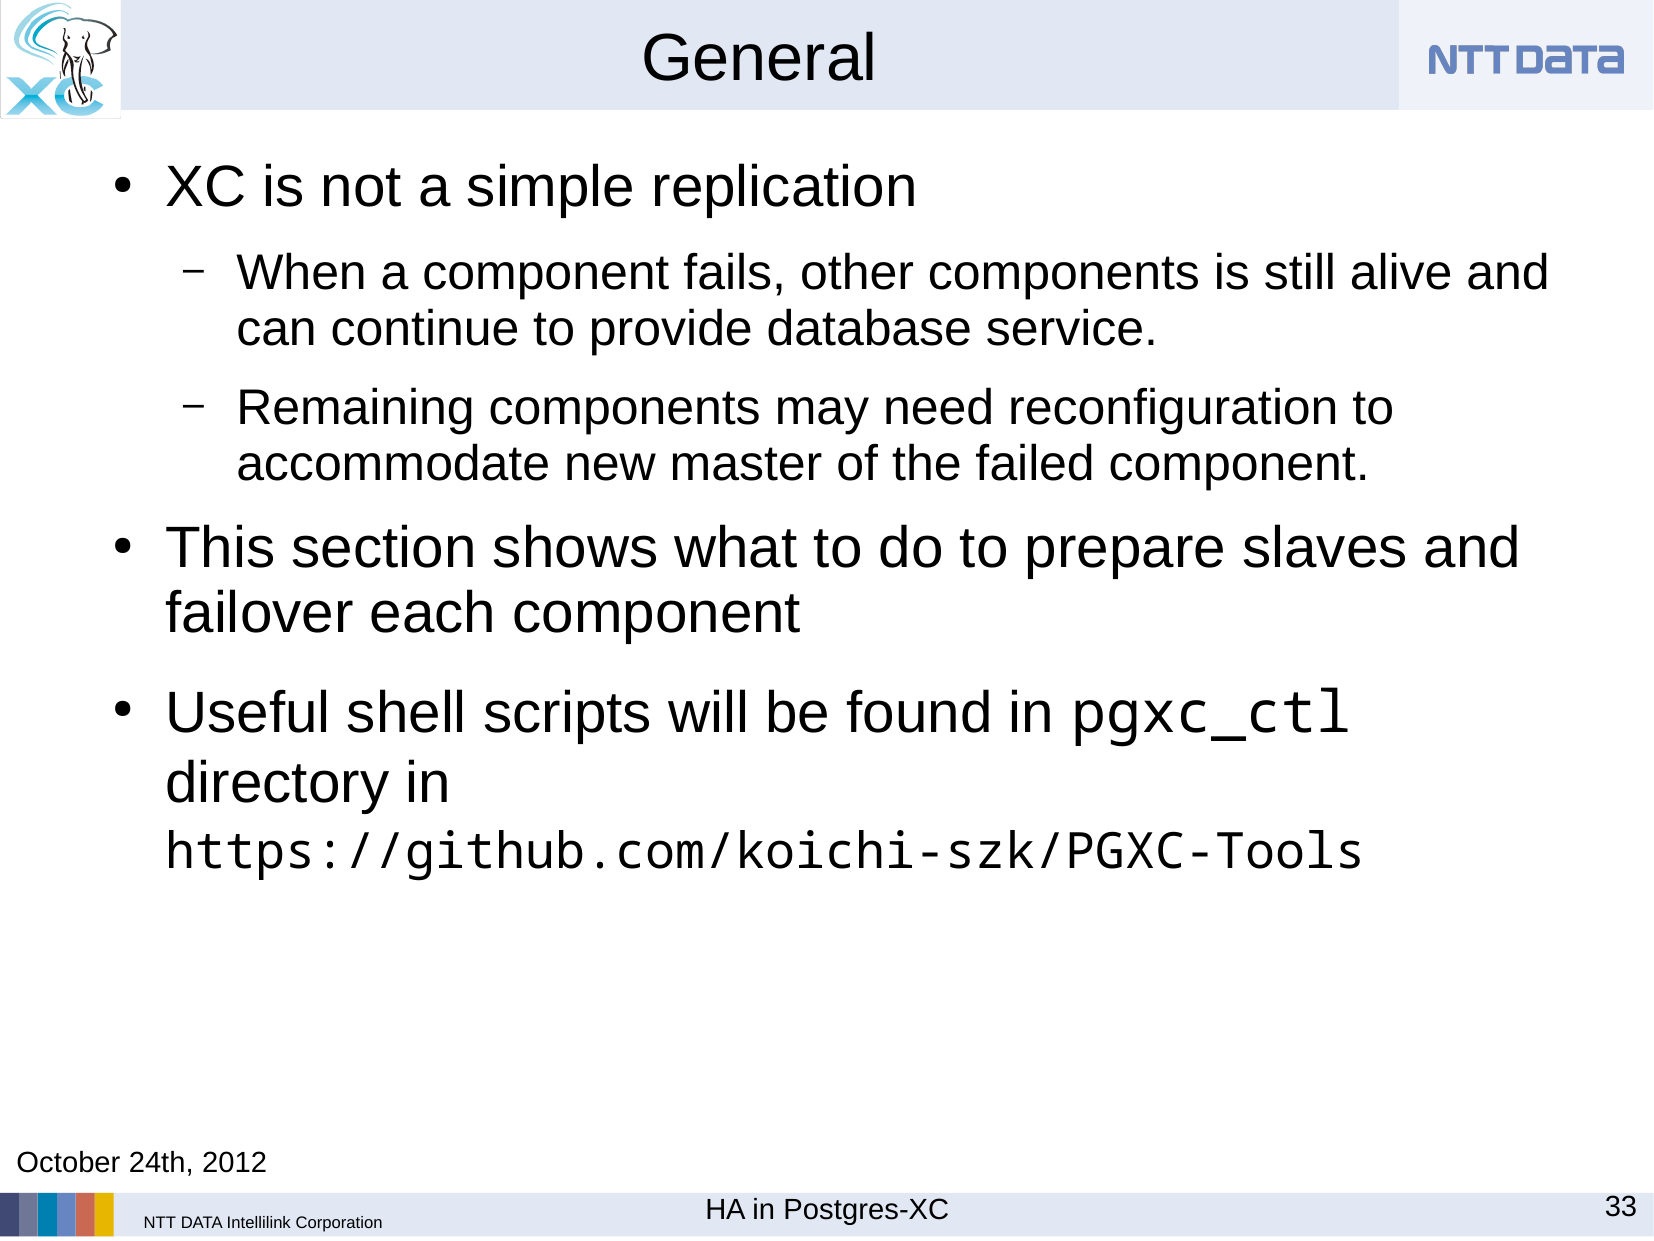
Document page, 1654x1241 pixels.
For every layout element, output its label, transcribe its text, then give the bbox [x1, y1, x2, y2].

picture [1429, 45, 1624, 74]
title General [120, 3, 1399, 110]
picture [0, 0, 121, 119]
list XC is not a simple replication When a component fails, other components is still alive and can continue to provide database service. Remaining components may need reconfiguration to accommodate new master of the failed component. This section shows what to do to prepare slaves and failover each component Useful shell scripts will be found in pgxc_ctl directory in https://github.com/koichi-szk/PGXC-Tools [94, 153, 1583, 1134]
